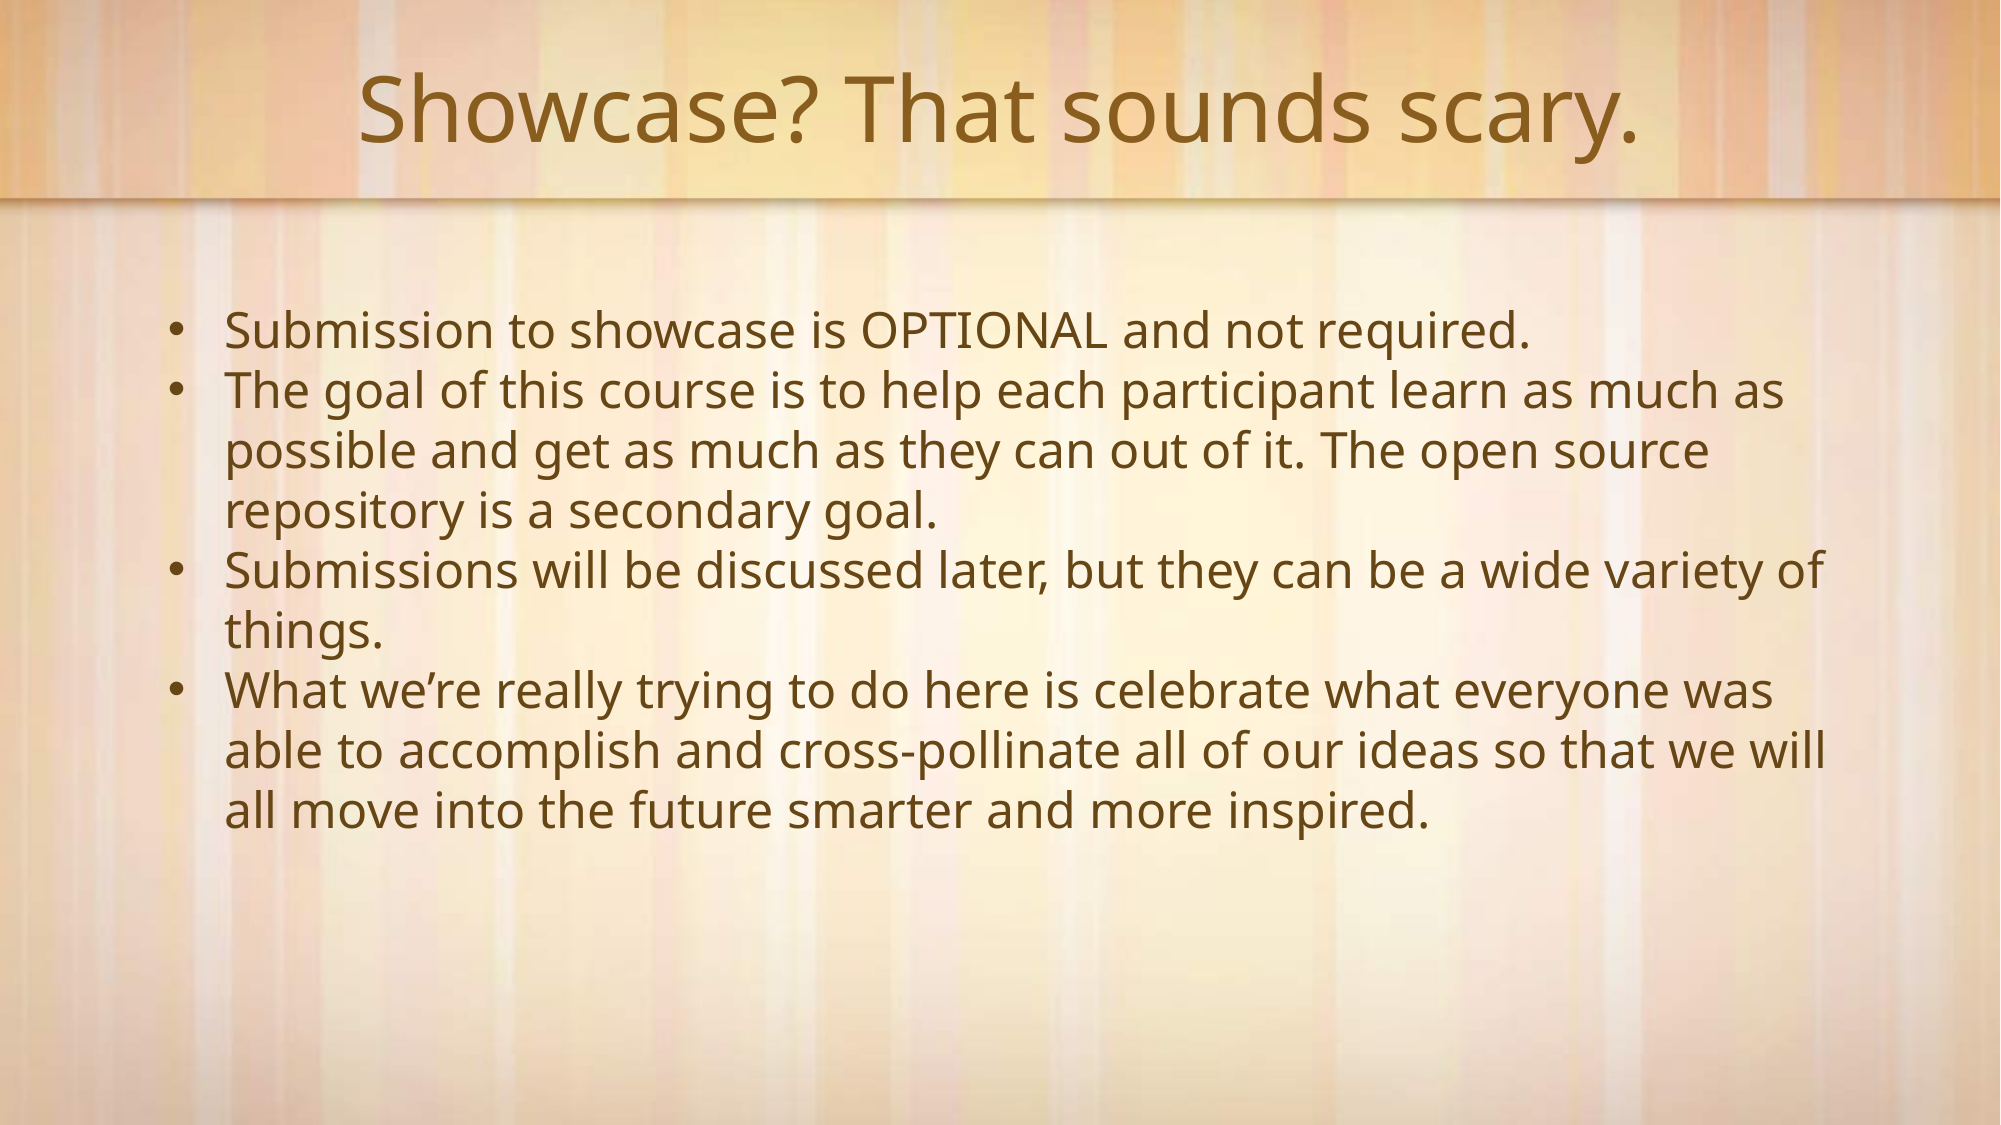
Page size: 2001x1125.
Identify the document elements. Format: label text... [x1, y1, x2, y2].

picture [0, 0, 2001, 1125]
title Showcase? That sounds scary. [151, 19, 1849, 192]
list Submission to showcase is OPTIONAL and not required. The goal of this course is to help each participant learn as much as possible and get as much as they can out of it. The open source repository is a secondary goal. Submissions will be discussed later, but they can be a wide variety of things. What we’re really trying to do here is celebrate what everyone was able to accomplish and cross-pollinate all of our ideas so that we will all move into the future smarter and more inspired. [152, 290, 1848, 1000]
